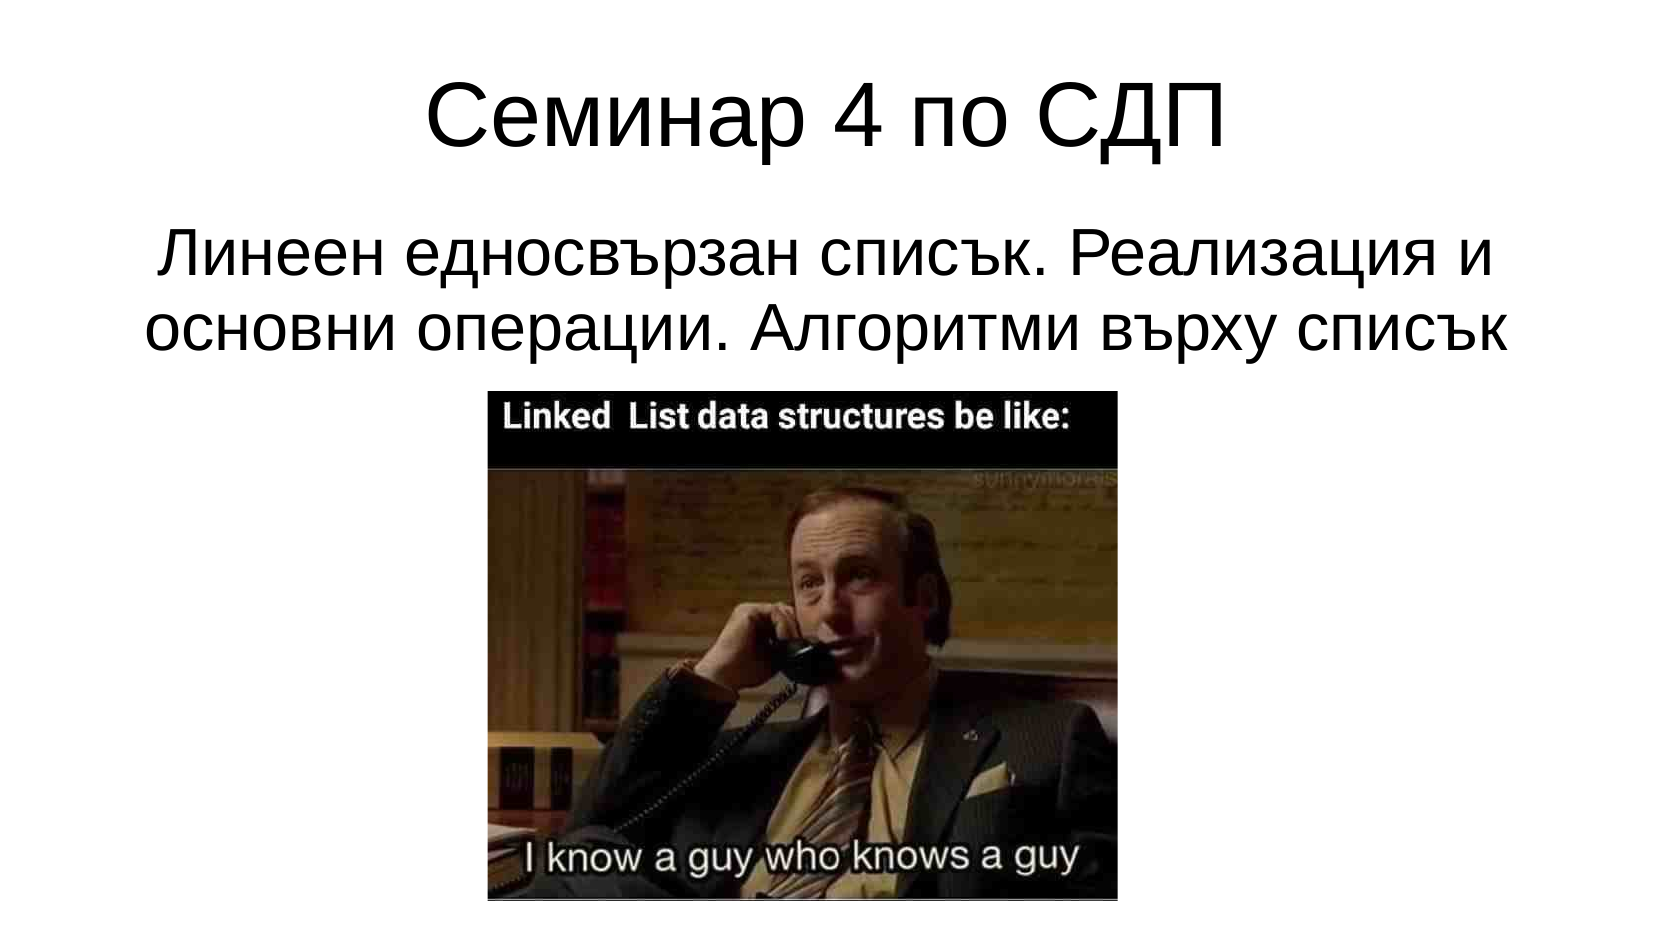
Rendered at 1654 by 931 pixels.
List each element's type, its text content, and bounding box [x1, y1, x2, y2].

picture [487, 391, 1118, 901]
title Семинар 4 по СДП [82, 37, 1571, 192]
subtitle Линеен едносвързан списък. Реализация и основни операции. Алгоритми върху списък [82, 192, 1571, 388]
